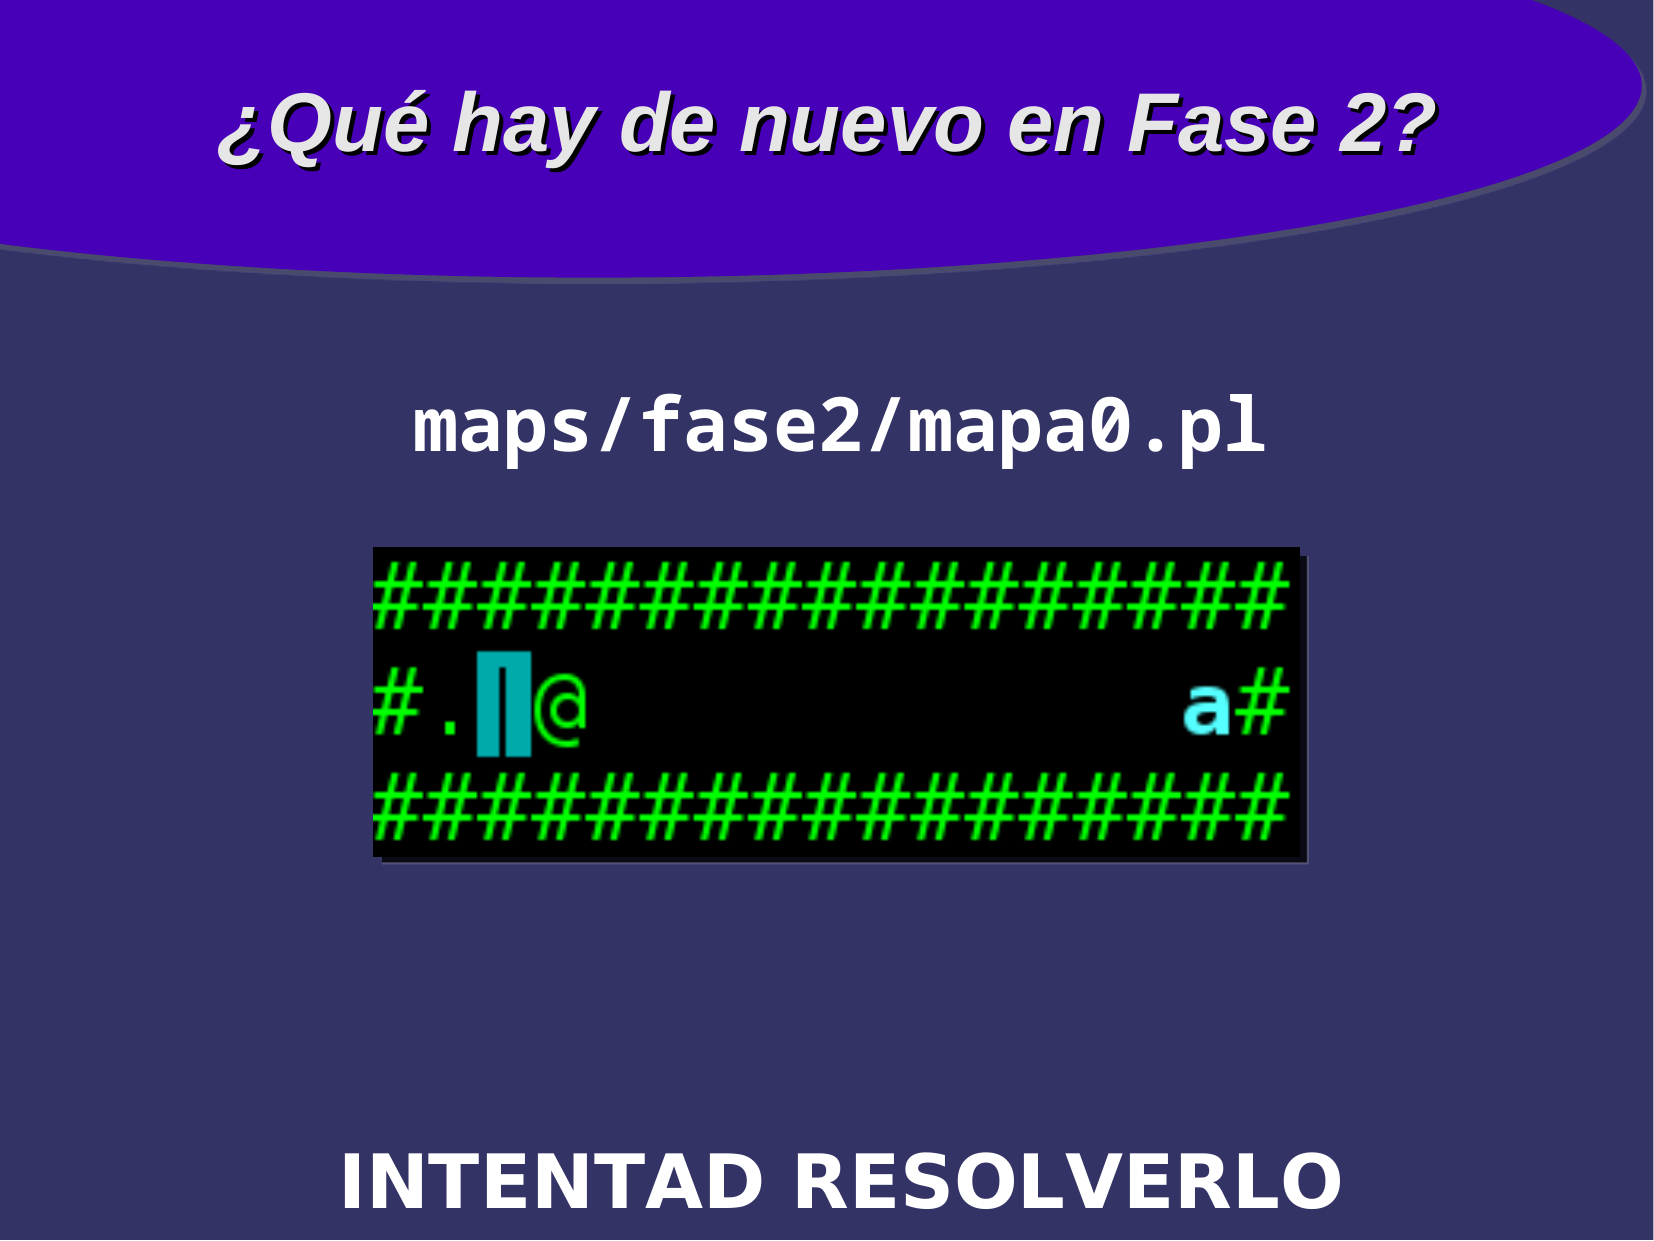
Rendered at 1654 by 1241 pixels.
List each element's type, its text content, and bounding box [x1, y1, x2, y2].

title ¿Qué hay de nuevo en Fase 2? [121, 19, 1534, 227]
picture [373, 547, 1300, 857]
text_box maps/fase2/mapa0.pl INTENTAD RESOLVERLO [88, 295, 1595, 1182]
